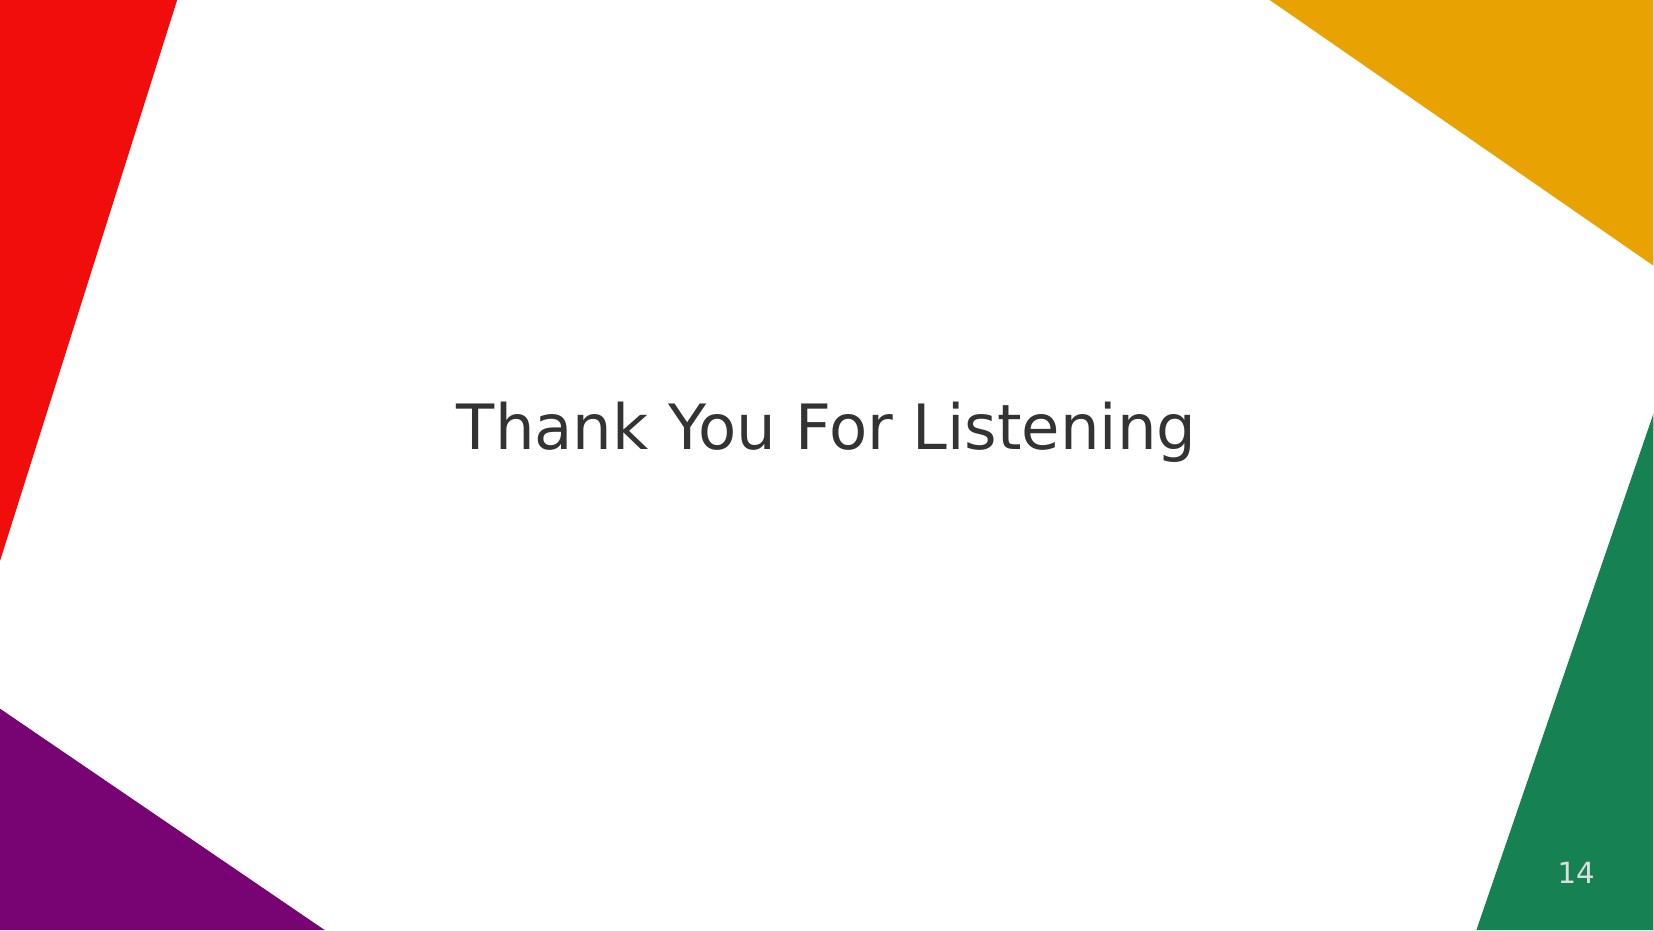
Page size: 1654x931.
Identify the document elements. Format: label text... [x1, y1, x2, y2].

title Thank You For Listening [118, 354, 1536, 502]
